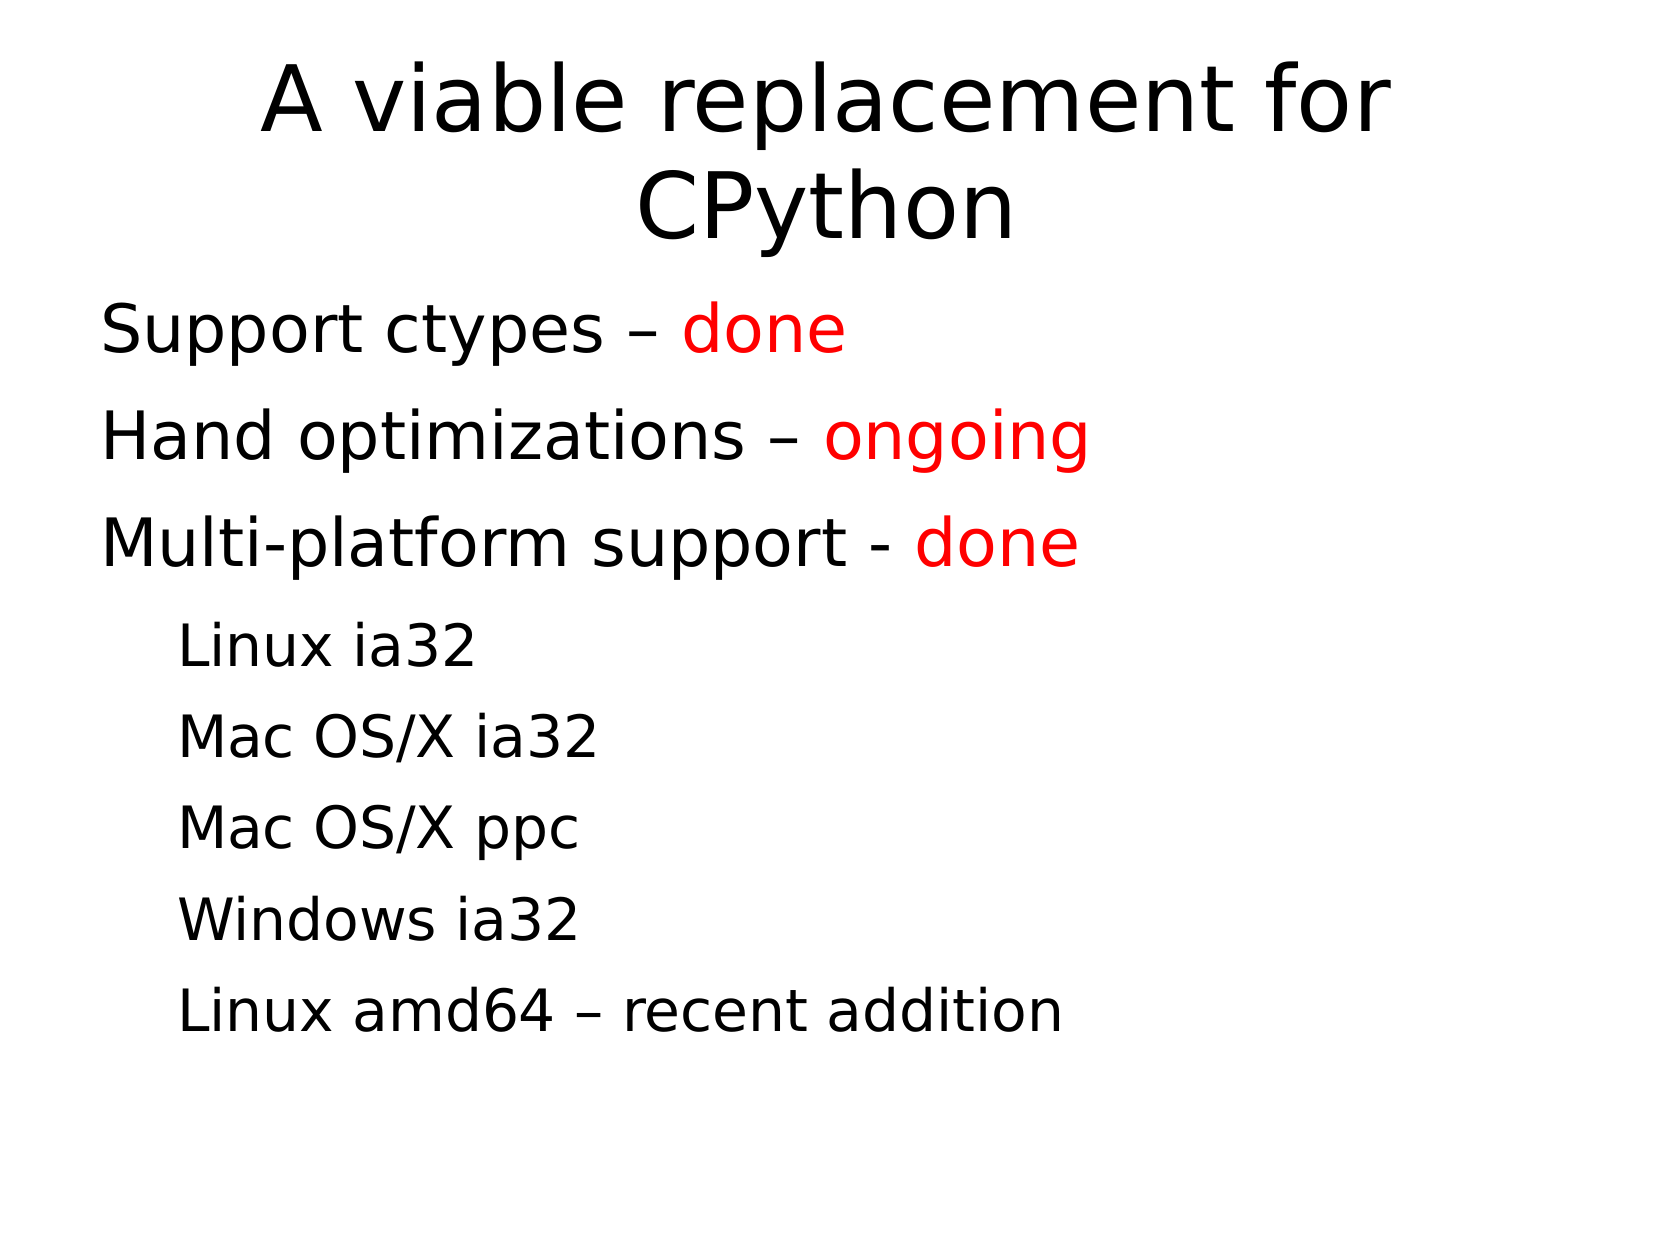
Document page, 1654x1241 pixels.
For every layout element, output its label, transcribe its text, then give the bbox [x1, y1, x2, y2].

title A viable replacement for CPython [82, 45, 1571, 261]
list Support ctypes – done Hand optimizations – ongoing Multi-platform support - done Linux ia32 Mac OS/X ia32 Mac OS/X ppc Windows ia32 Linux amd64 – recent addition [82, 290, 1571, 1094]
